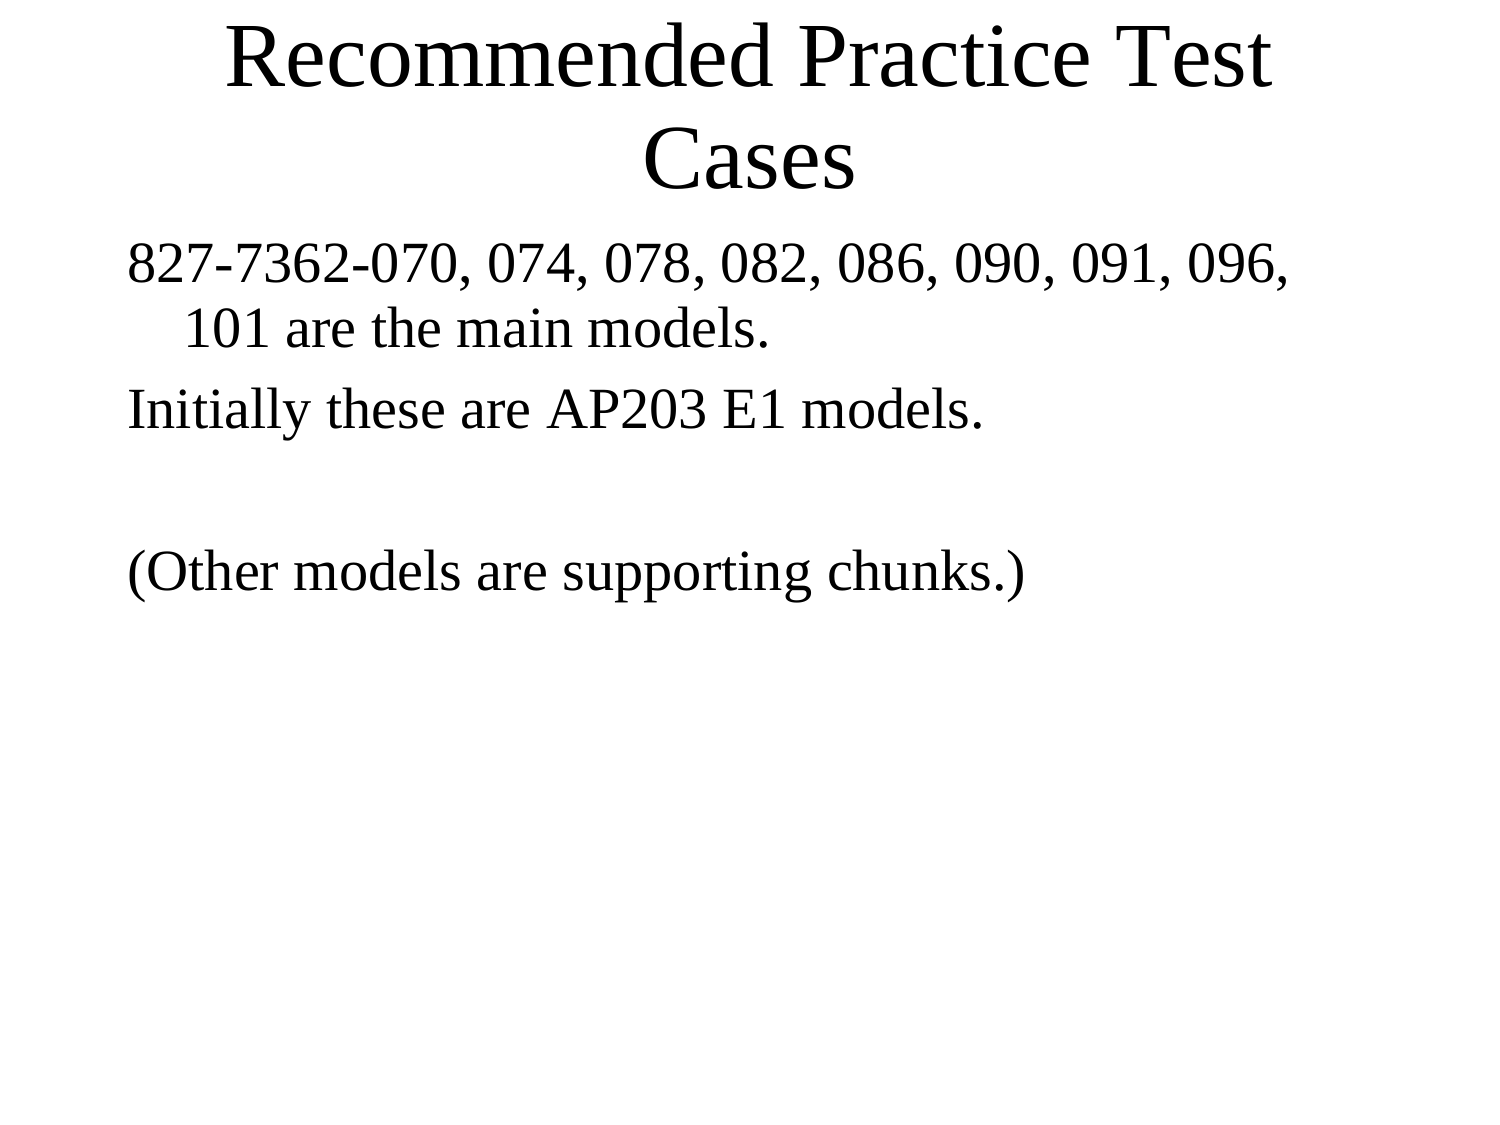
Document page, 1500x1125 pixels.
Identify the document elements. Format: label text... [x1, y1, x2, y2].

list 827-7362-070, 074, 078, 082, 086, 090, 091, 096, 101 are the main models. Initially these are AP203 E1 models. (Other models are supporting chunks.) [112, 222, 1388, 612]
title Recommended Practice Test Cases [112, 0, 1388, 216]
